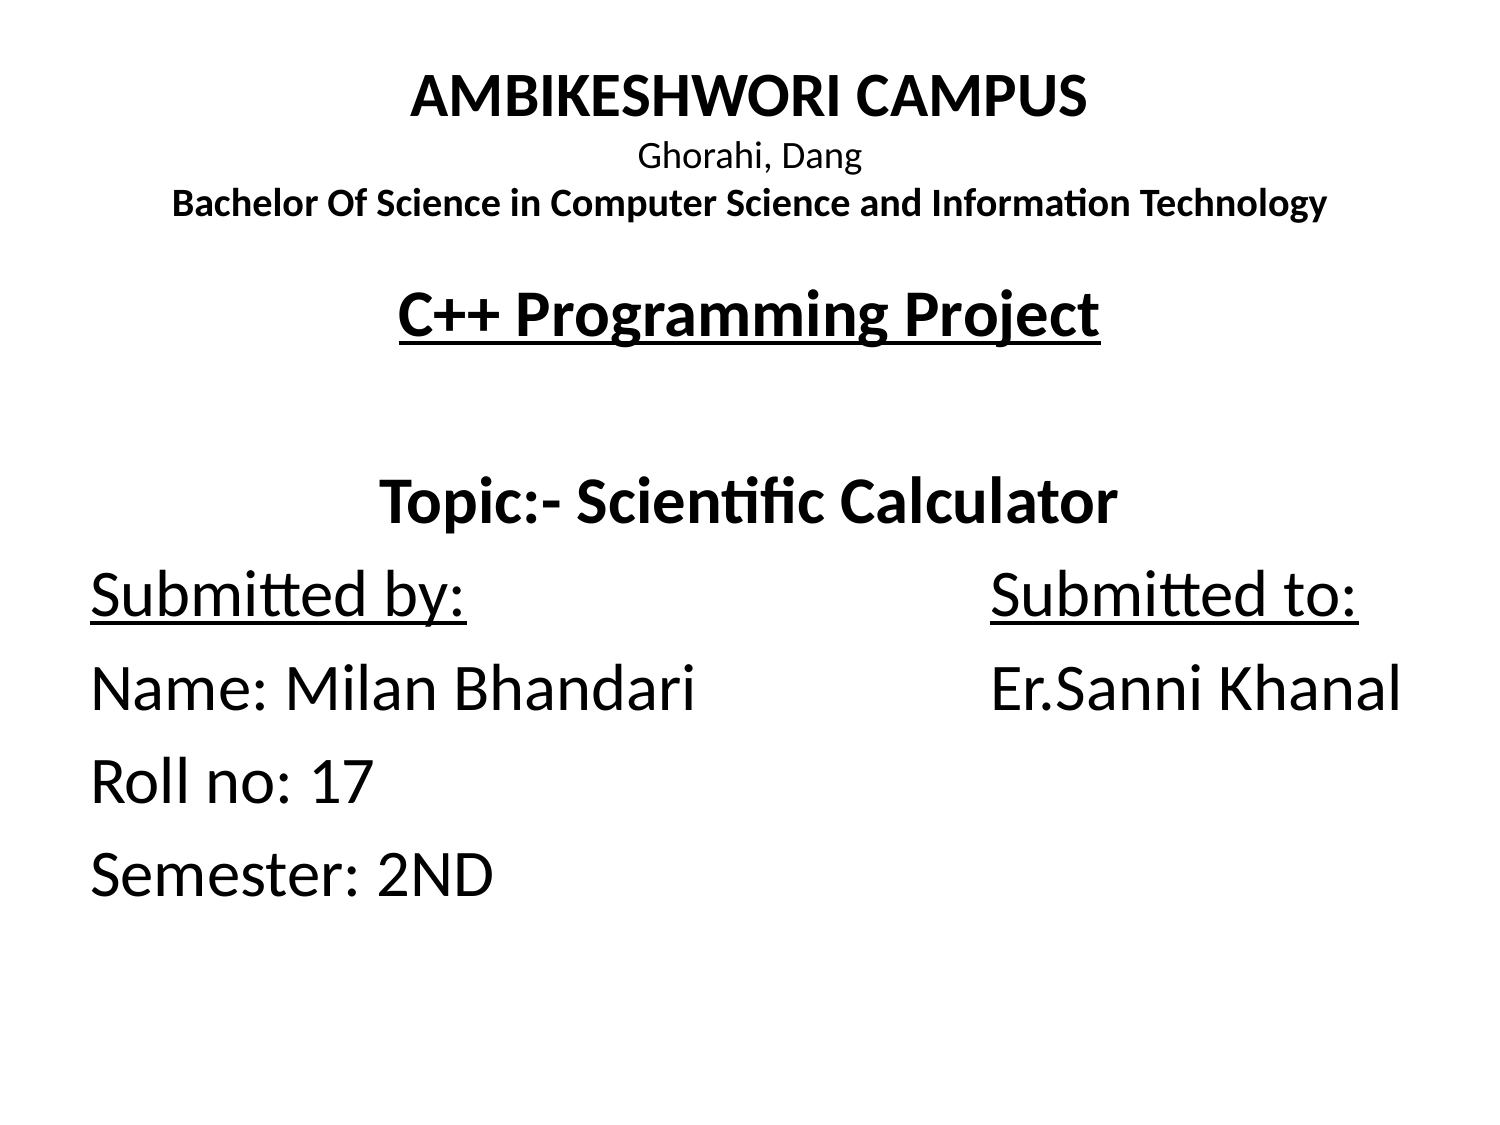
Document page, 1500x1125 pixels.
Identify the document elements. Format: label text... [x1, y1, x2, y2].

list C++ Programming Project Topic:- Scientific Calculator Submitted by: Submitted to: Name: Milan Bhandari Er.Sanni Khanal Roll no: 17 Semester: 2ND [75, 262, 1425, 1005]
title AMBIKESHWORI CAMPUS Ghorahi, Dang Bachelor Of Science in Computer Science and Information Technology [75, 45, 1425, 233]
